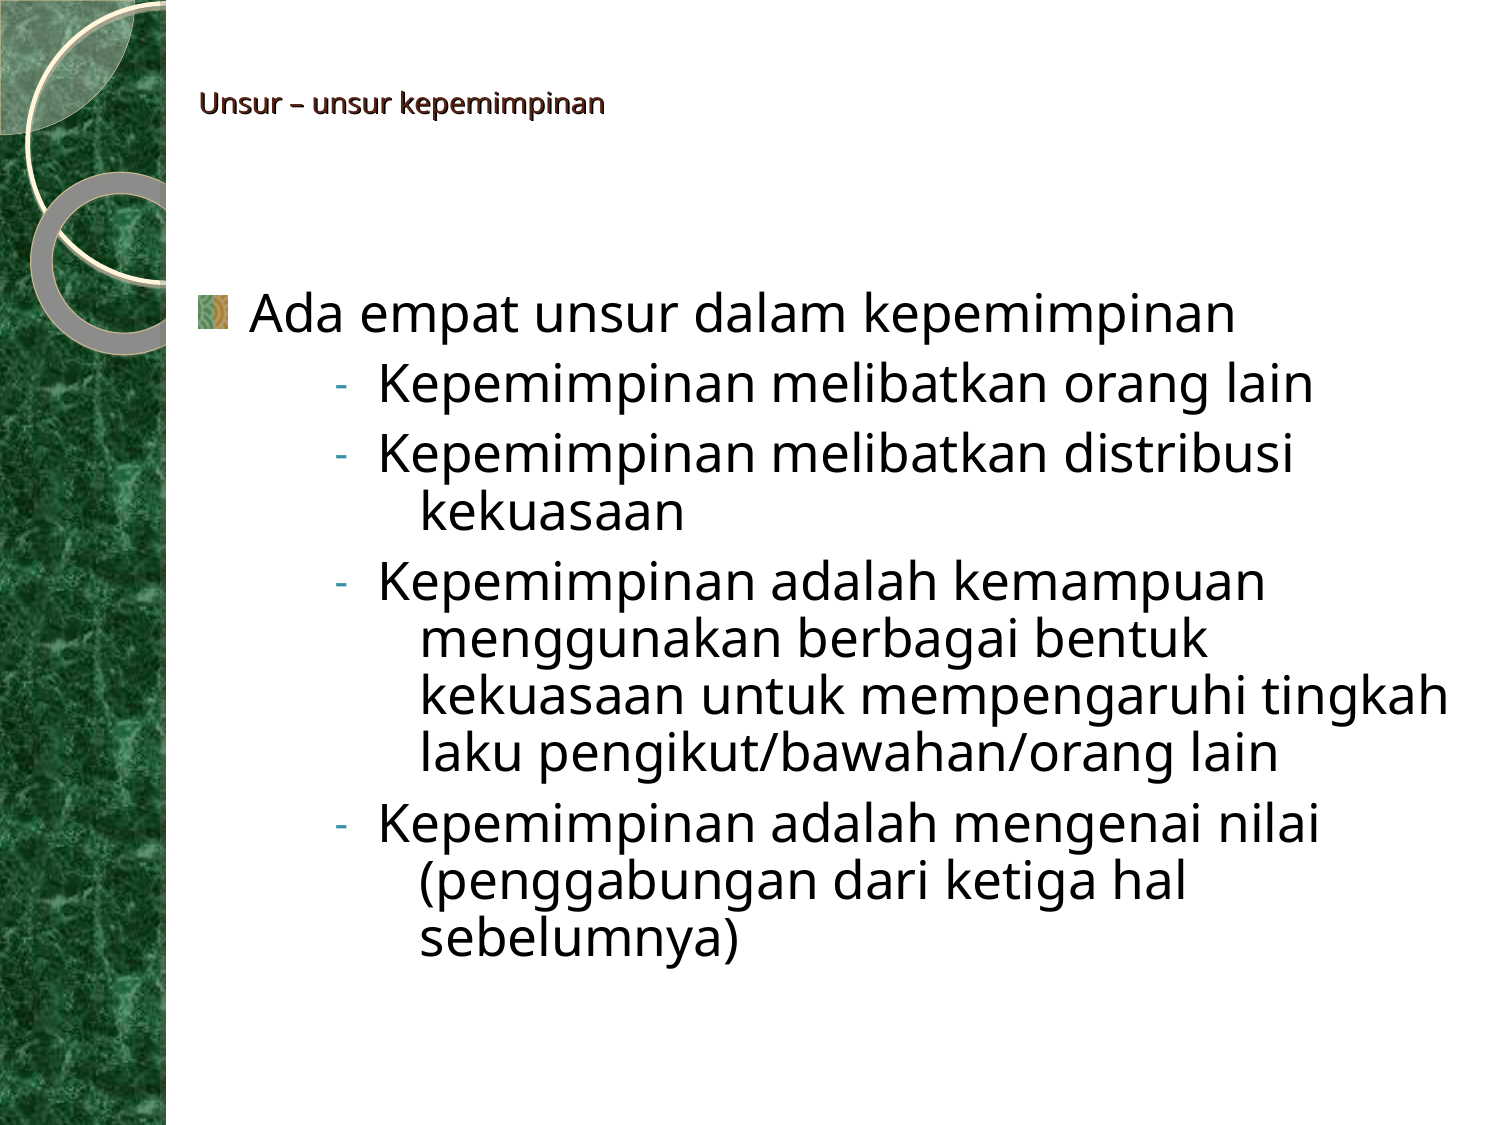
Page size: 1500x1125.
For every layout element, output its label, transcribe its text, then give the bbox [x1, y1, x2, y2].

list Ada empat unsur dalam kepemimpinan Kepemimpinan melibatkan orang lain Kepemimpinan melibatkan distribusi kekuasaan Kepemimpinan adalah kemampuan menggunakan berbagai bentuk kekuasaan untuk mempengaruhi tingkah laku pengikut/bawahan/orang lain Kepemimpinan adalah mengenai nilai (penggabungan dari ketiga hal sebelumnya) [183, 278, 1466, 1026]
title Unsur – unsur kepemimpinan [183, 42, 1414, 161]
